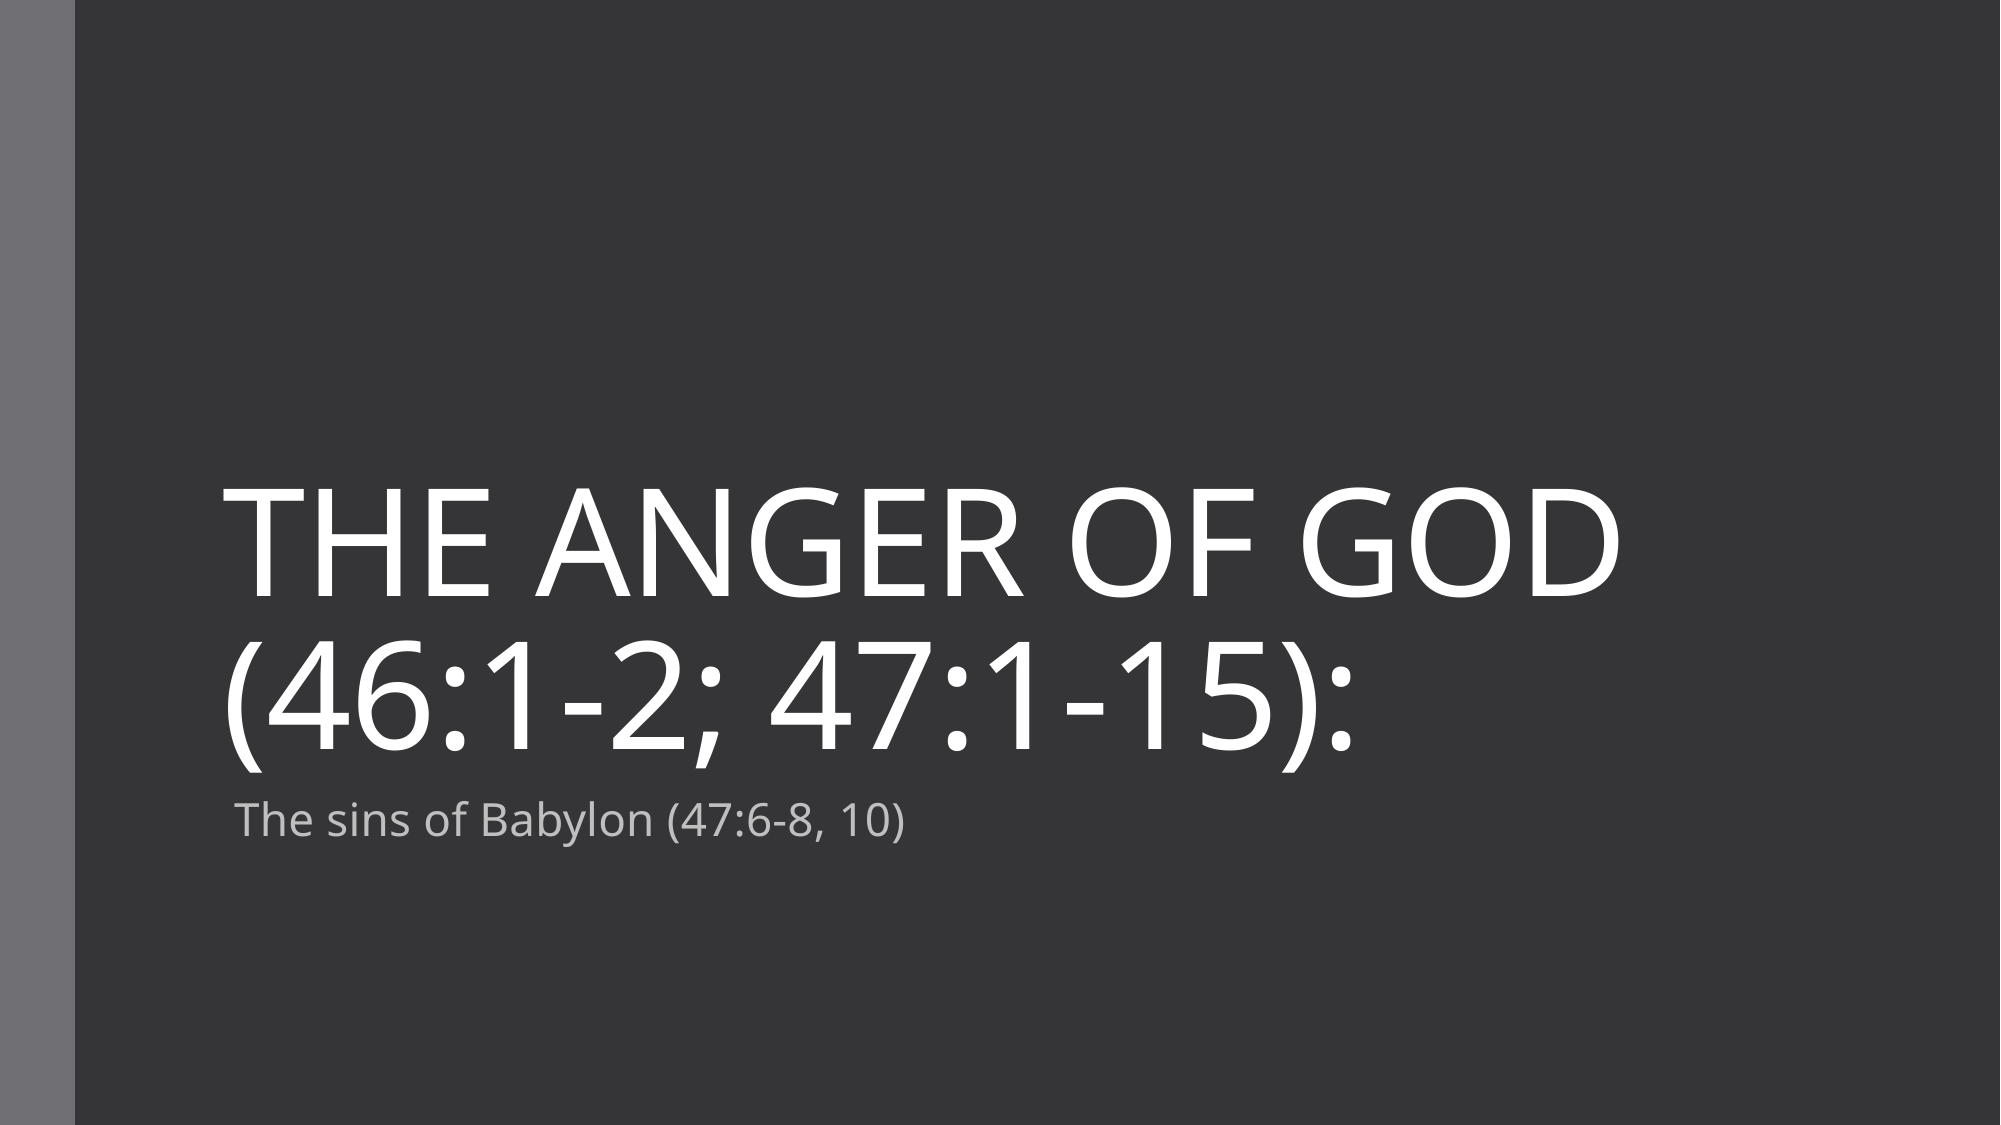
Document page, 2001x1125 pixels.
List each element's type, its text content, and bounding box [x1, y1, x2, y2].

title THE ANGER OF GOD (46:1-2; 47:1-15): [206, 124, 1752, 787]
subtitle The sins of Babylon (47:6-8, 10) [206, 787, 1752, 1066]
